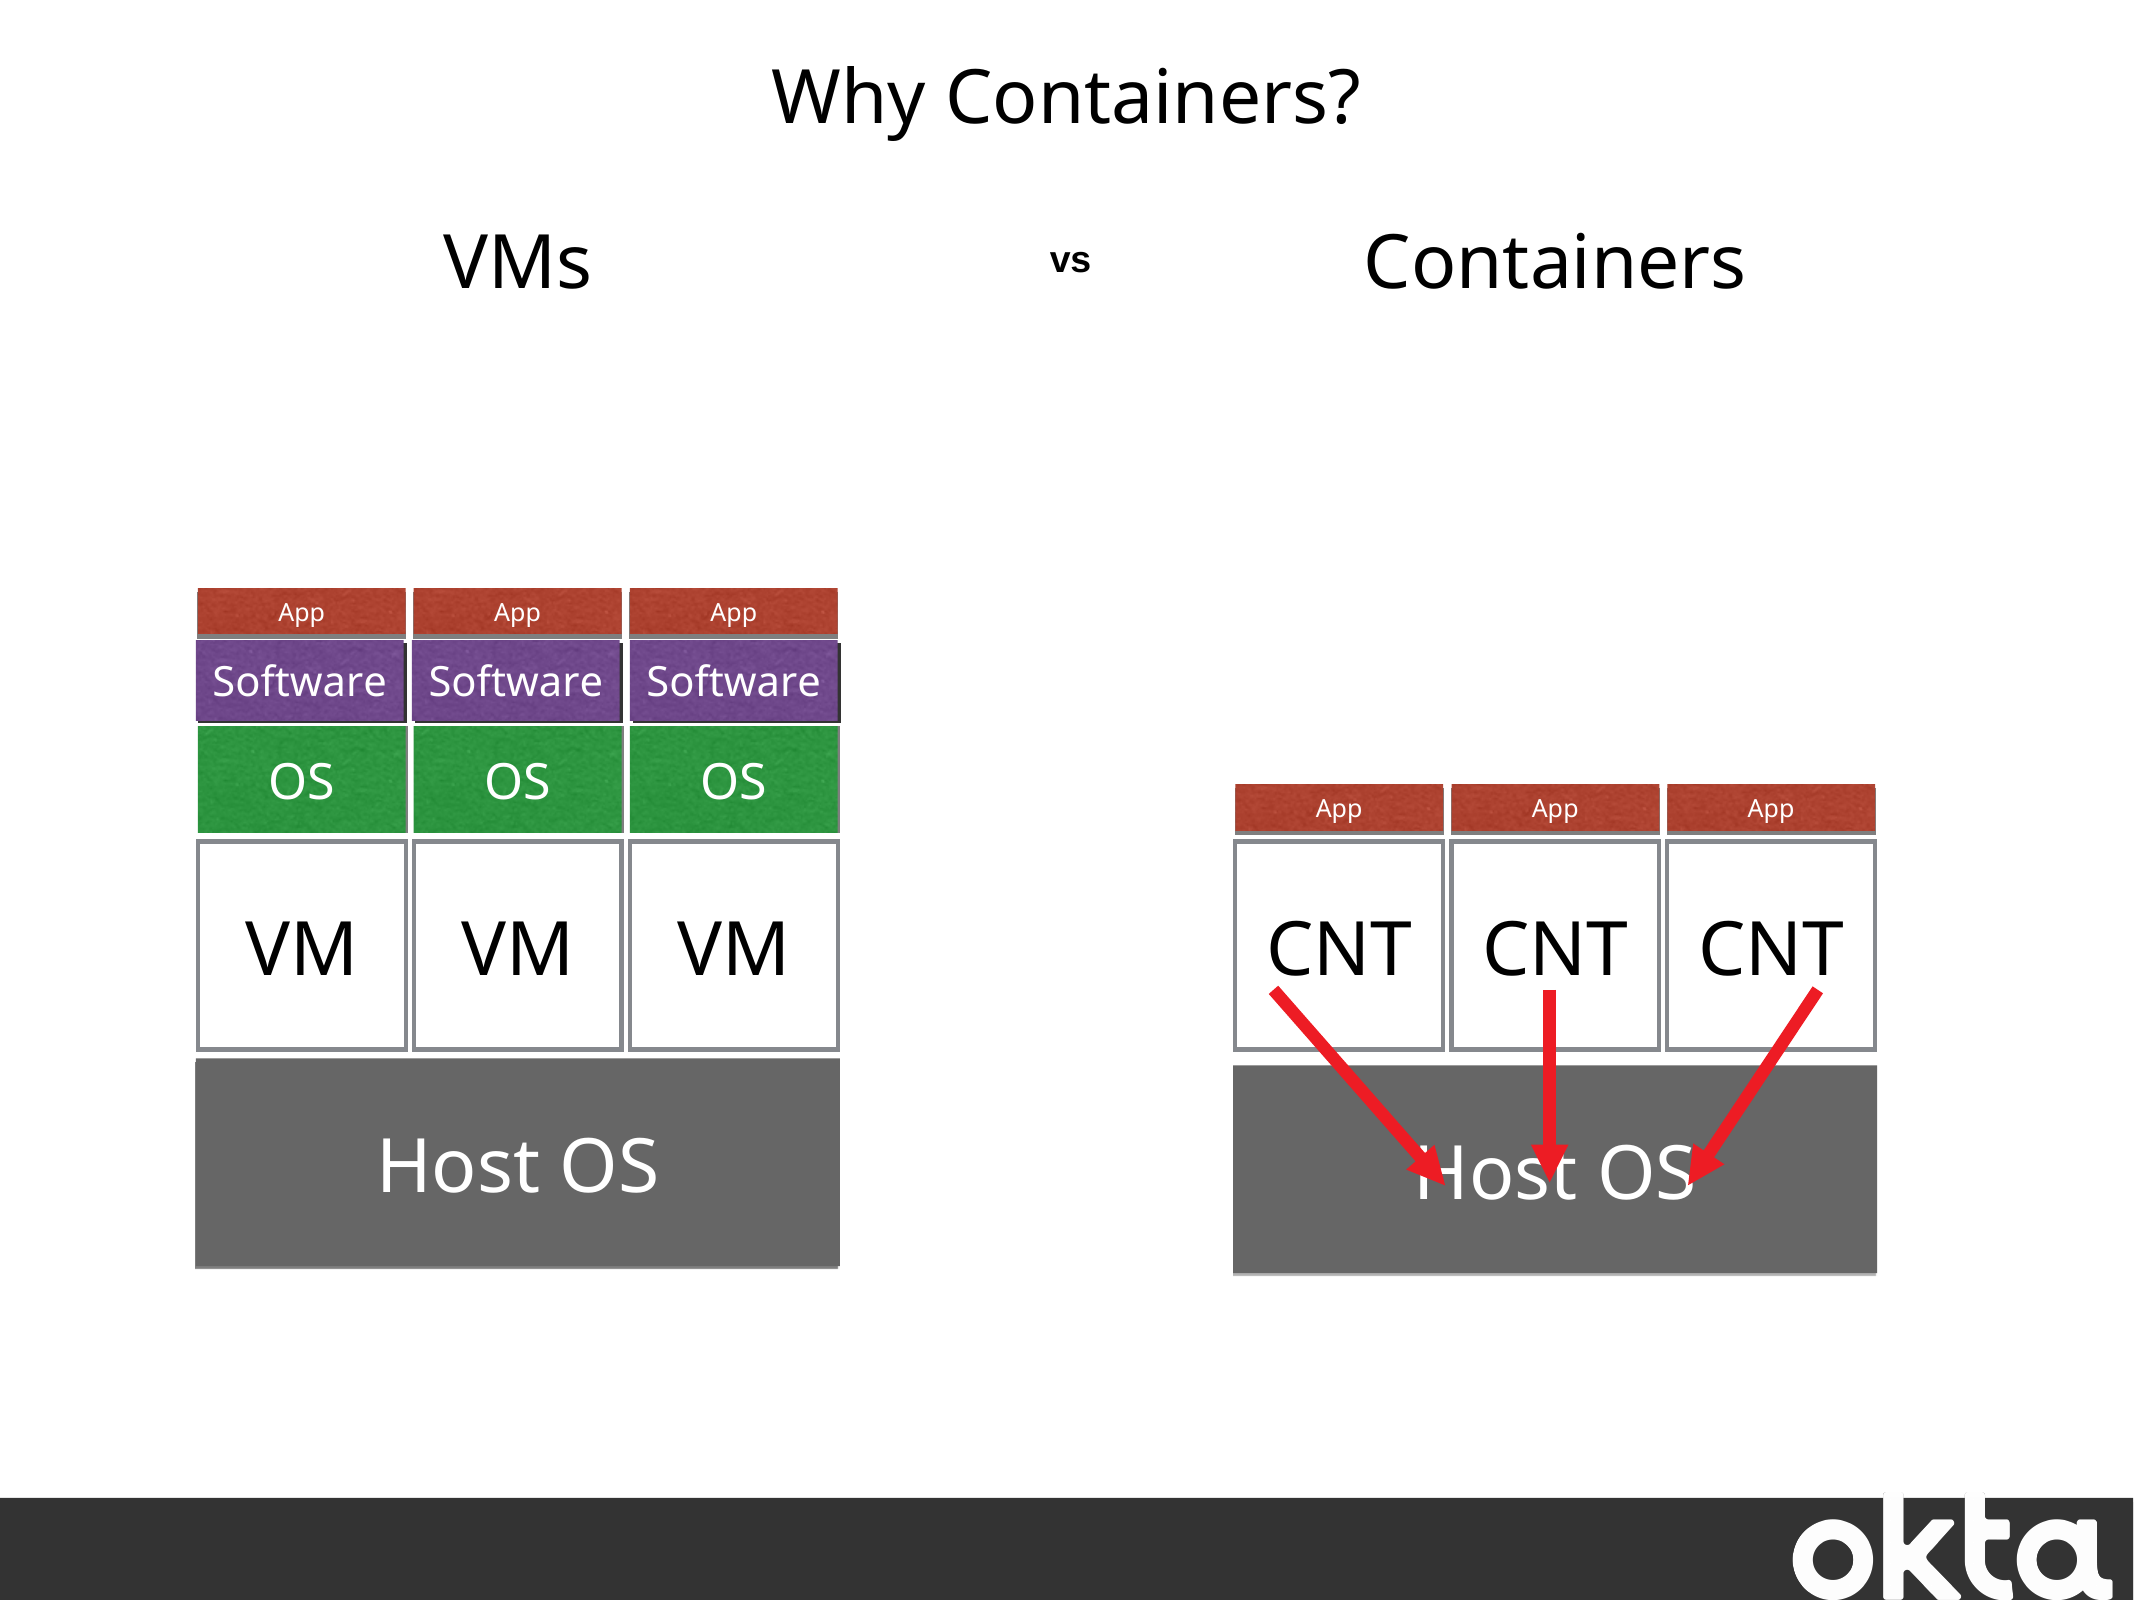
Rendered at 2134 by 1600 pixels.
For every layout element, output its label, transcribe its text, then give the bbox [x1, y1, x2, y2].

text_box App [413, 588, 622, 634]
text_box VM [669, 892, 799, 1000]
text_box [1451, 841, 1660, 1050]
text_box [195, 1058, 840, 1267]
text_box VMs [435, 204, 601, 312]
text_box [1556, 1065, 1759, 1145]
text_box Why Containers? [763, 40, 1370, 147]
text_box [413, 841, 622, 1050]
text_box OS [413, 726, 622, 833]
text_box App [1667, 784, 1876, 831]
text_box Software [195, 640, 404, 721]
text_box OS [197, 726, 406, 833]
text_box [1233, 1065, 1878, 1274]
text_box Containers [1355, 204, 1756, 312]
text_box vs [1041, 227, 1100, 289]
text_box Software [629, 640, 838, 721]
text_box Host OS [1405, 1116, 1706, 1223]
text_box CNT [1473, 892, 1637, 1000]
picture [1726, 1414, 2134, 1600]
text_box VM [453, 892, 583, 1000]
text_box [1349, 1065, 1543, 1129]
text_box App [629, 588, 838, 634]
text_box [1235, 841, 1444, 1050]
text_box App [1235, 784, 1444, 831]
text_box [629, 841, 838, 1050]
text_box VM [236, 892, 367, 1000]
text_box CNT [1689, 892, 1853, 1000]
text_box CNT [1257, 892, 1421, 1000]
text_box OS [629, 726, 838, 833]
text_box App [1451, 784, 1660, 831]
text_box App [197, 588, 406, 634]
text_box [1667, 841, 1876, 1050]
text_box Host OS [367, 1108, 669, 1216]
text_box [197, 841, 406, 1050]
text_box Software [411, 640, 620, 721]
